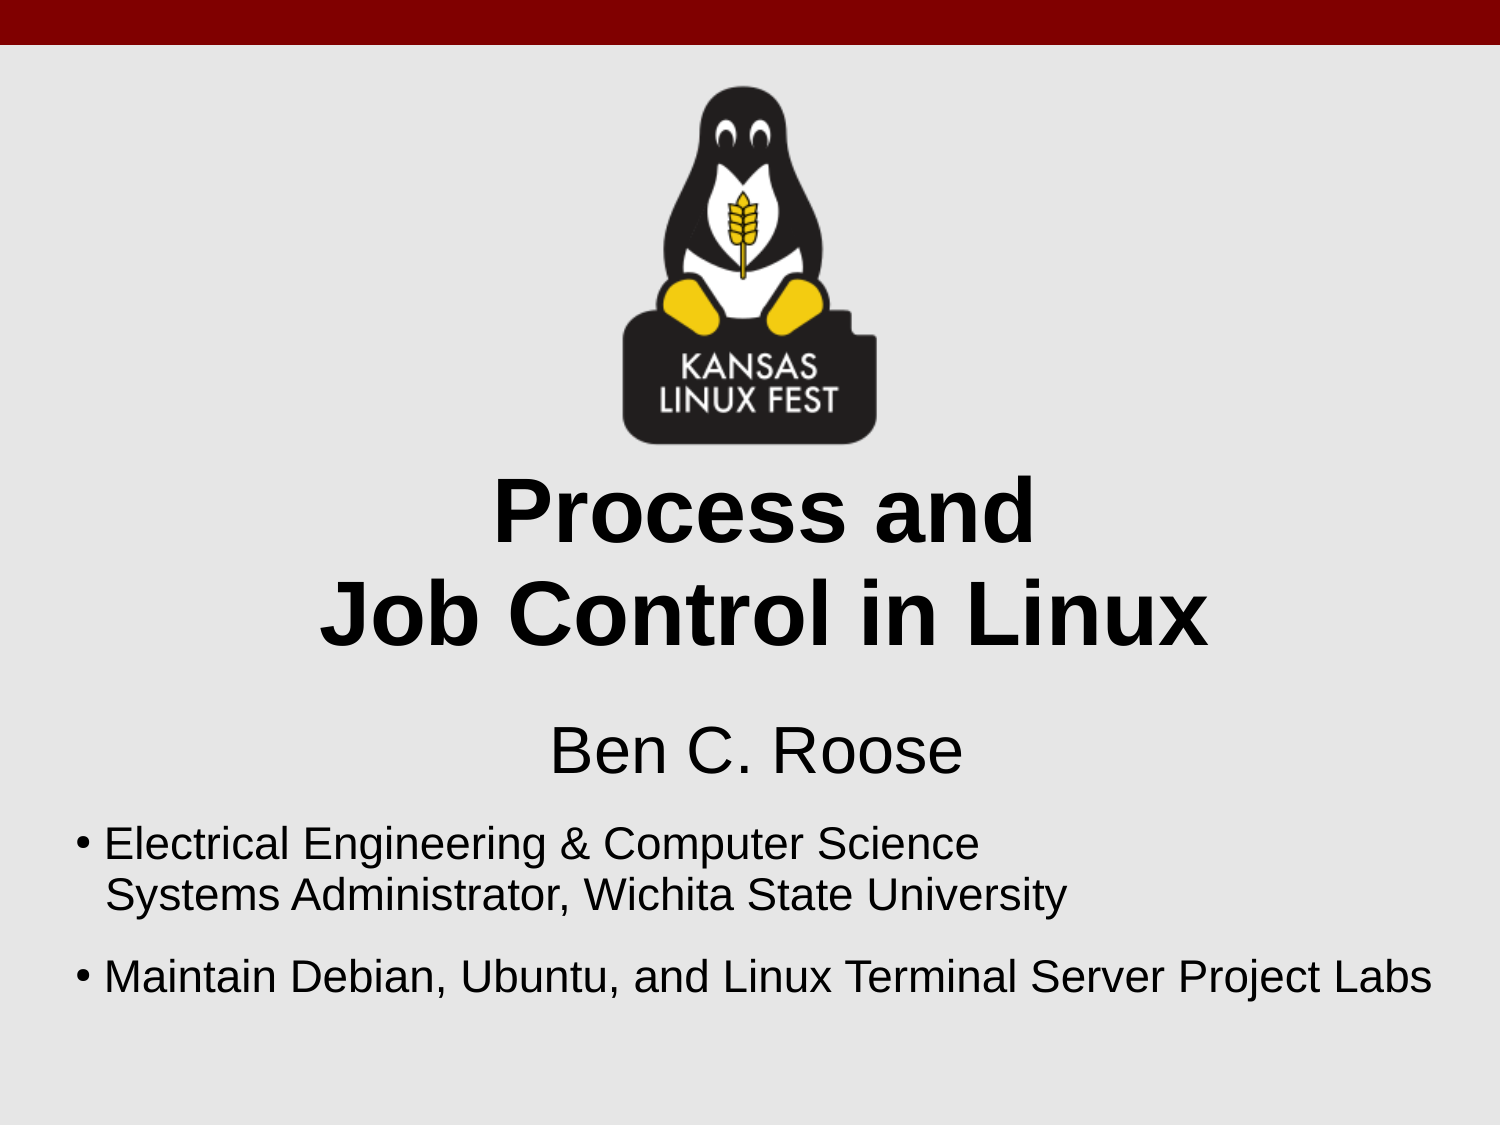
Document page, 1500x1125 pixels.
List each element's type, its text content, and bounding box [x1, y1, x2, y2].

title Process and Job Control in Linux [90, 459, 1440, 625]
picture [554, 69, 946, 460]
text_box Ben C. Roose Electrical Engineering & Computer Science Systems Administrator, Wichita State University Maintain Debian, Ubuntu, and Linux Terminal Server Project Labs [75, 625, 1440, 1090]
text_box [75, 44, 1426, 248]
